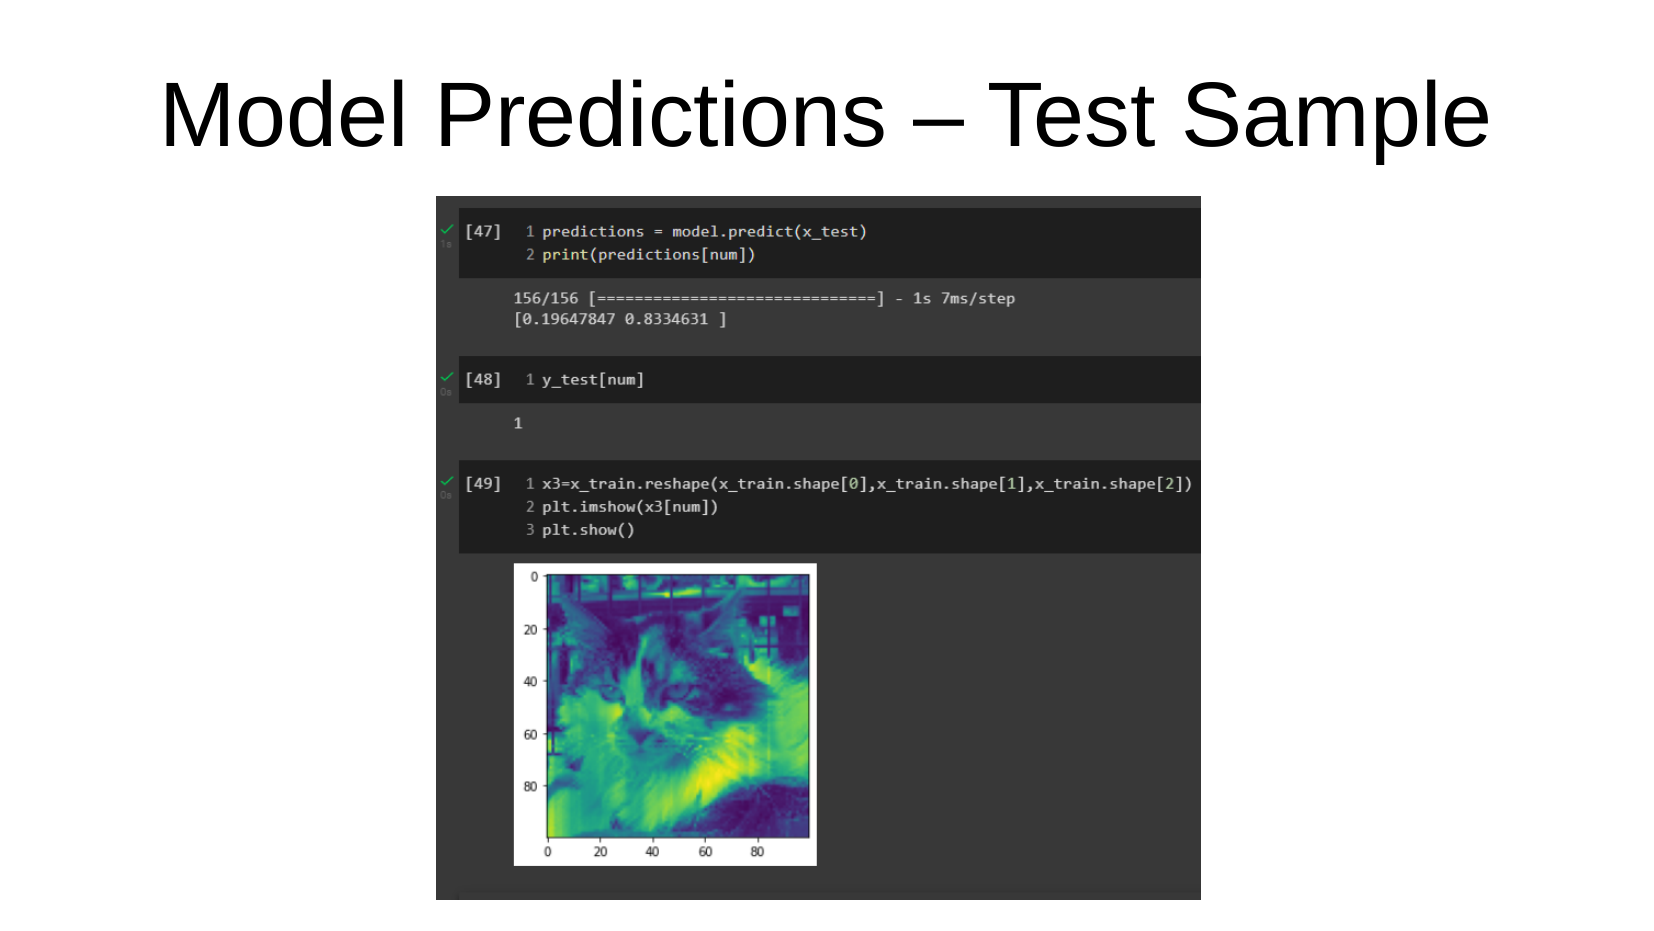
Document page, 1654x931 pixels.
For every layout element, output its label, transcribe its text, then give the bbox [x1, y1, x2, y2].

title Model Predictions – Test Sample [82, 37, 1571, 193]
picture [436, 196, 1201, 901]
